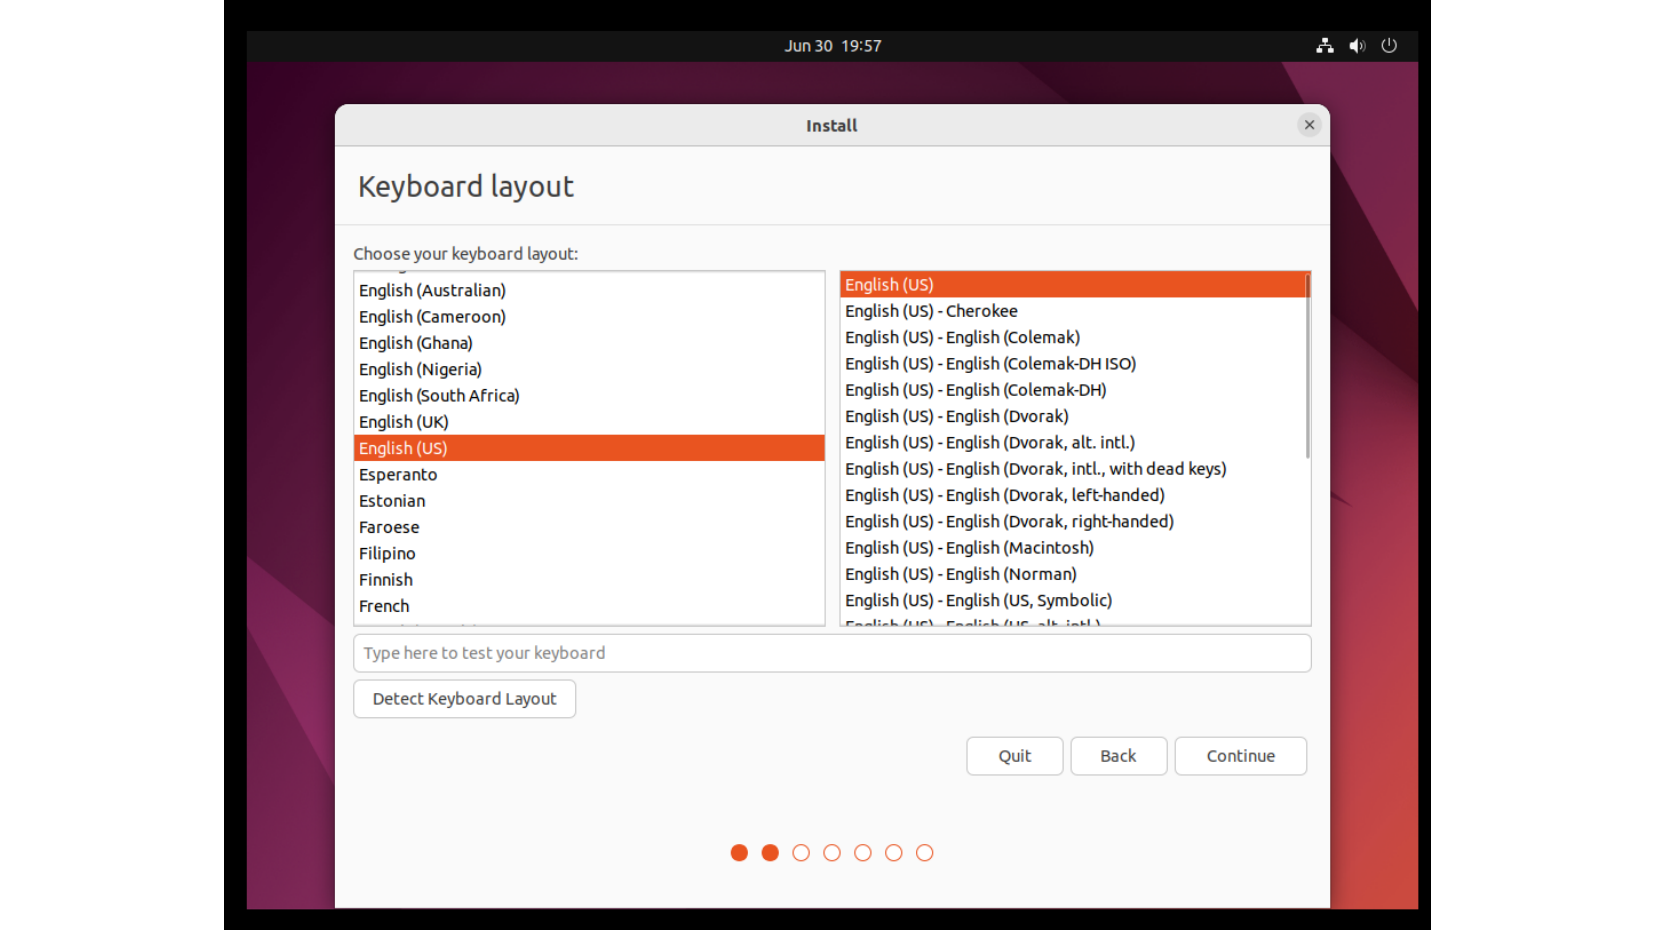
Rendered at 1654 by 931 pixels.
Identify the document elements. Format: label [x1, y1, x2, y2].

picture [224, 0, 1431, 930]
